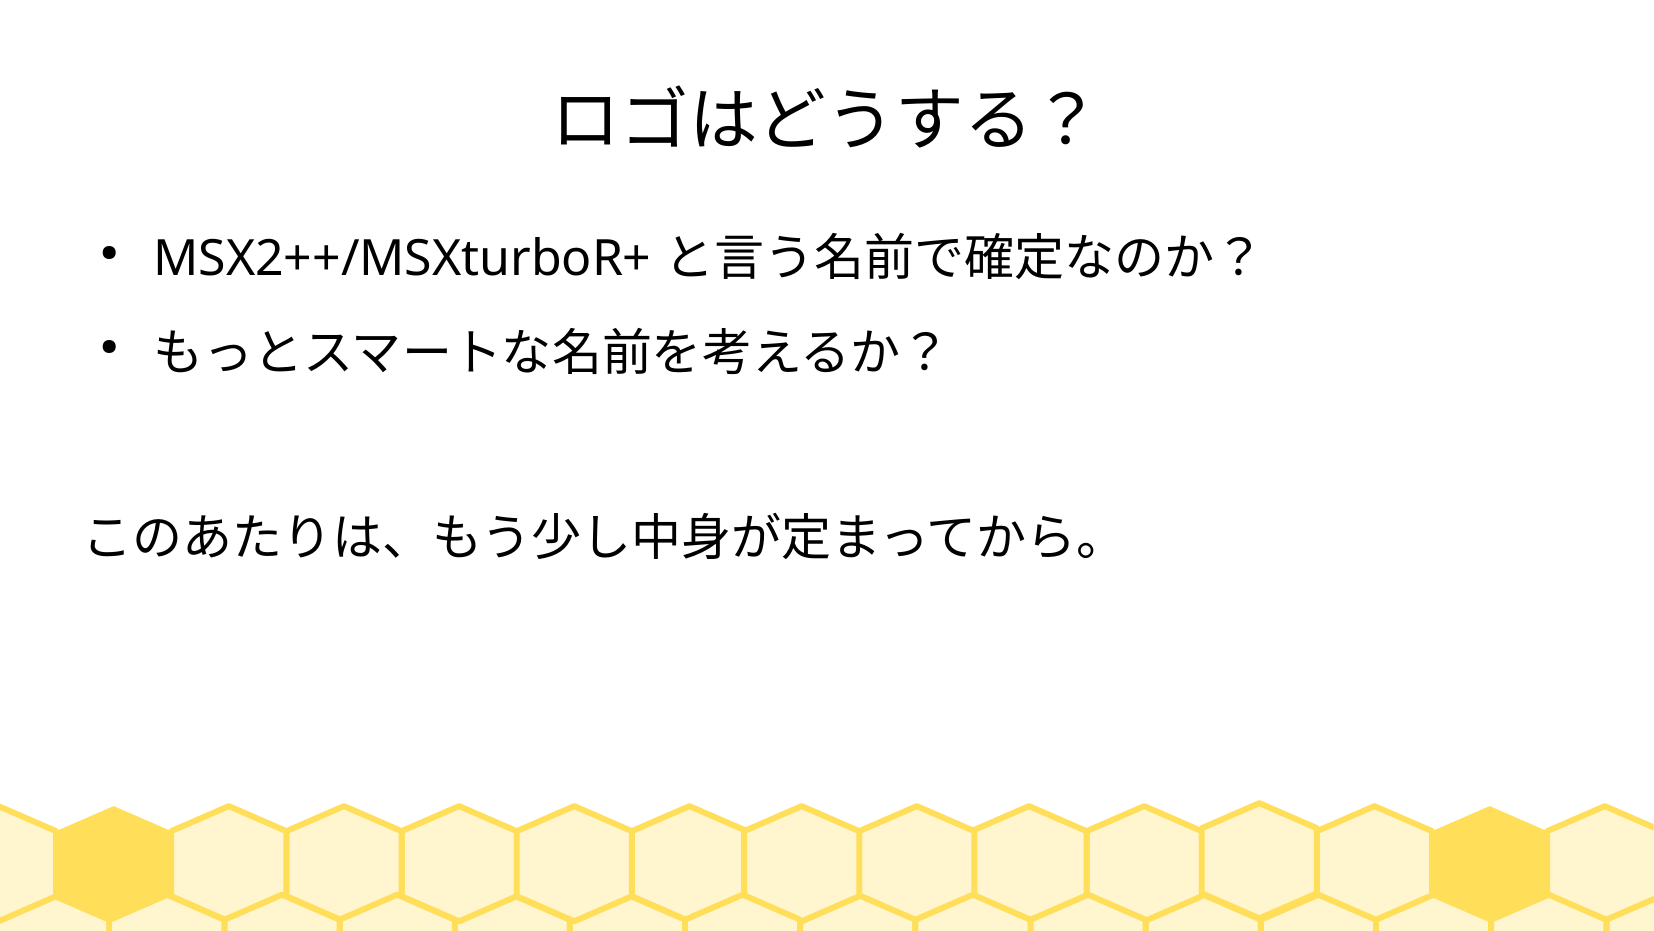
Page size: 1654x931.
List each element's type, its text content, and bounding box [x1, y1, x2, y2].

title ロゴはどうする？ [82, 37, 1571, 193]
list MSX2++/MSXturboR+ と言う名前で確定なのか？ もっとスマートな名前を考えるか？ このあたりは、もう少し中身が定まってから。 [82, 217, 1571, 758]
